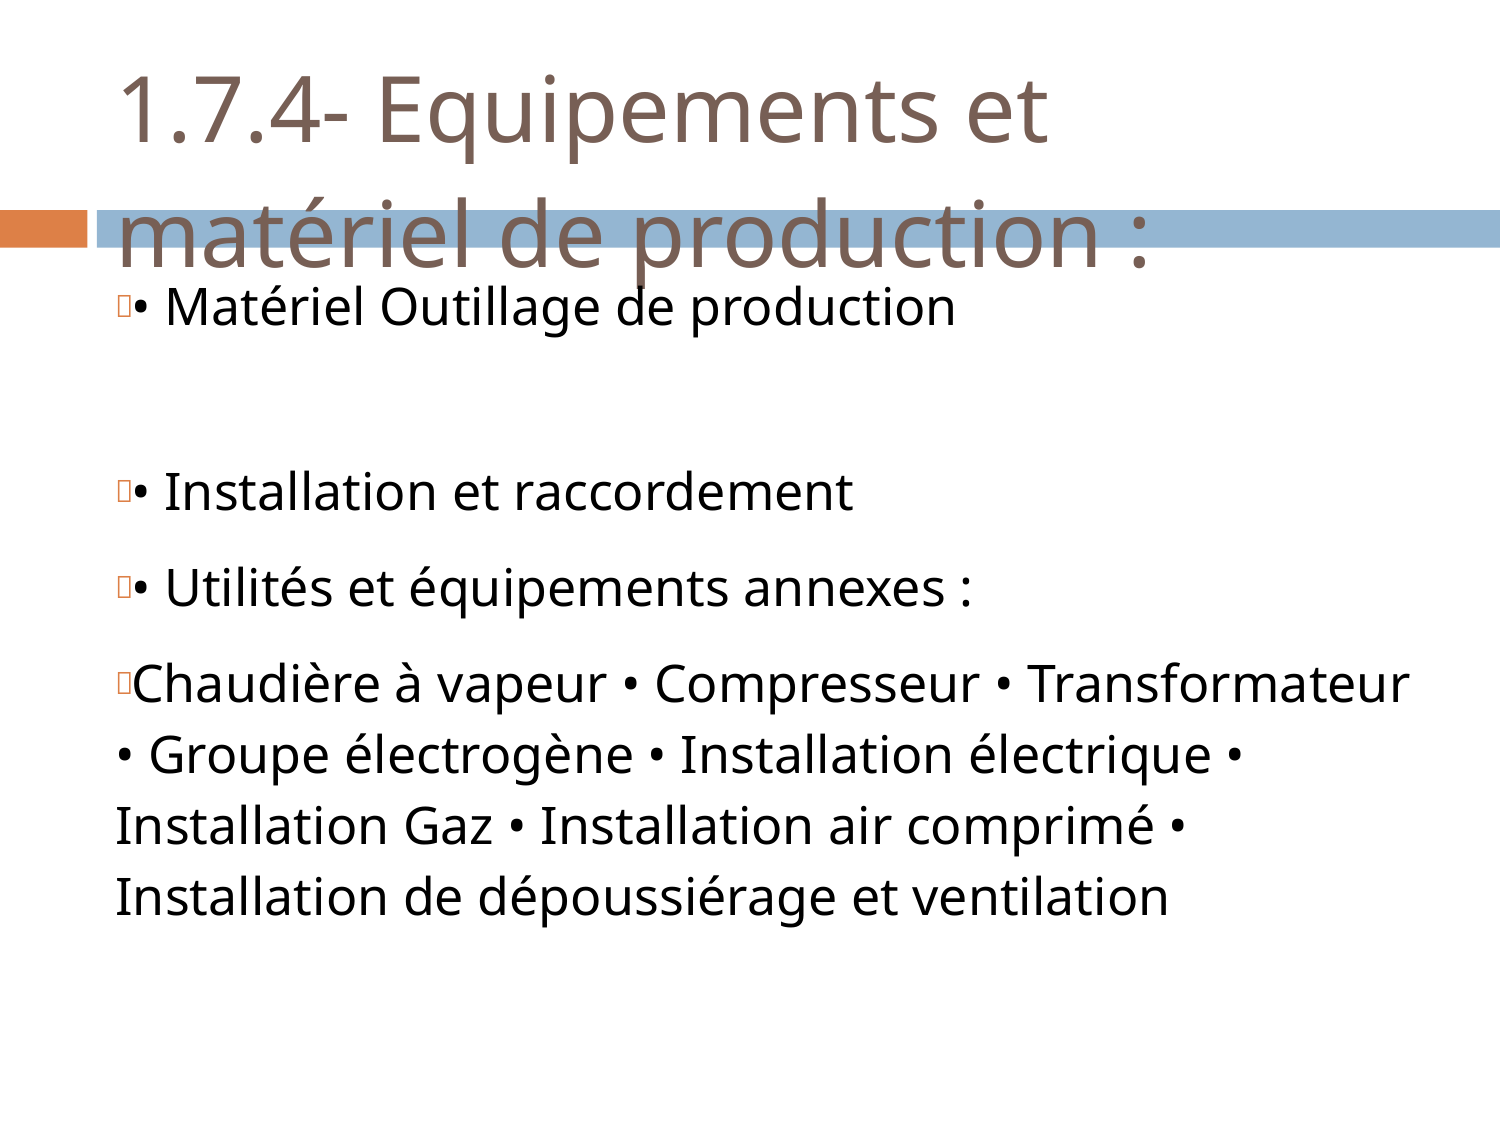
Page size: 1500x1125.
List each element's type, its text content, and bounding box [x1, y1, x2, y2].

list • Matériel Outillage de production • Installation et raccordement • Utilités et équipements annexes : Chaudière à vapeur • Compresseur • Transformateur • Groupe électrogène • Installation électrique • Installation Gaz • Installation air comprimé • Installation de dépoussiérage et ventilation [100, 262, 1439, 1001]
title 1.7.4- Equipements et matériel de production : [100, 37, 1439, 200]
